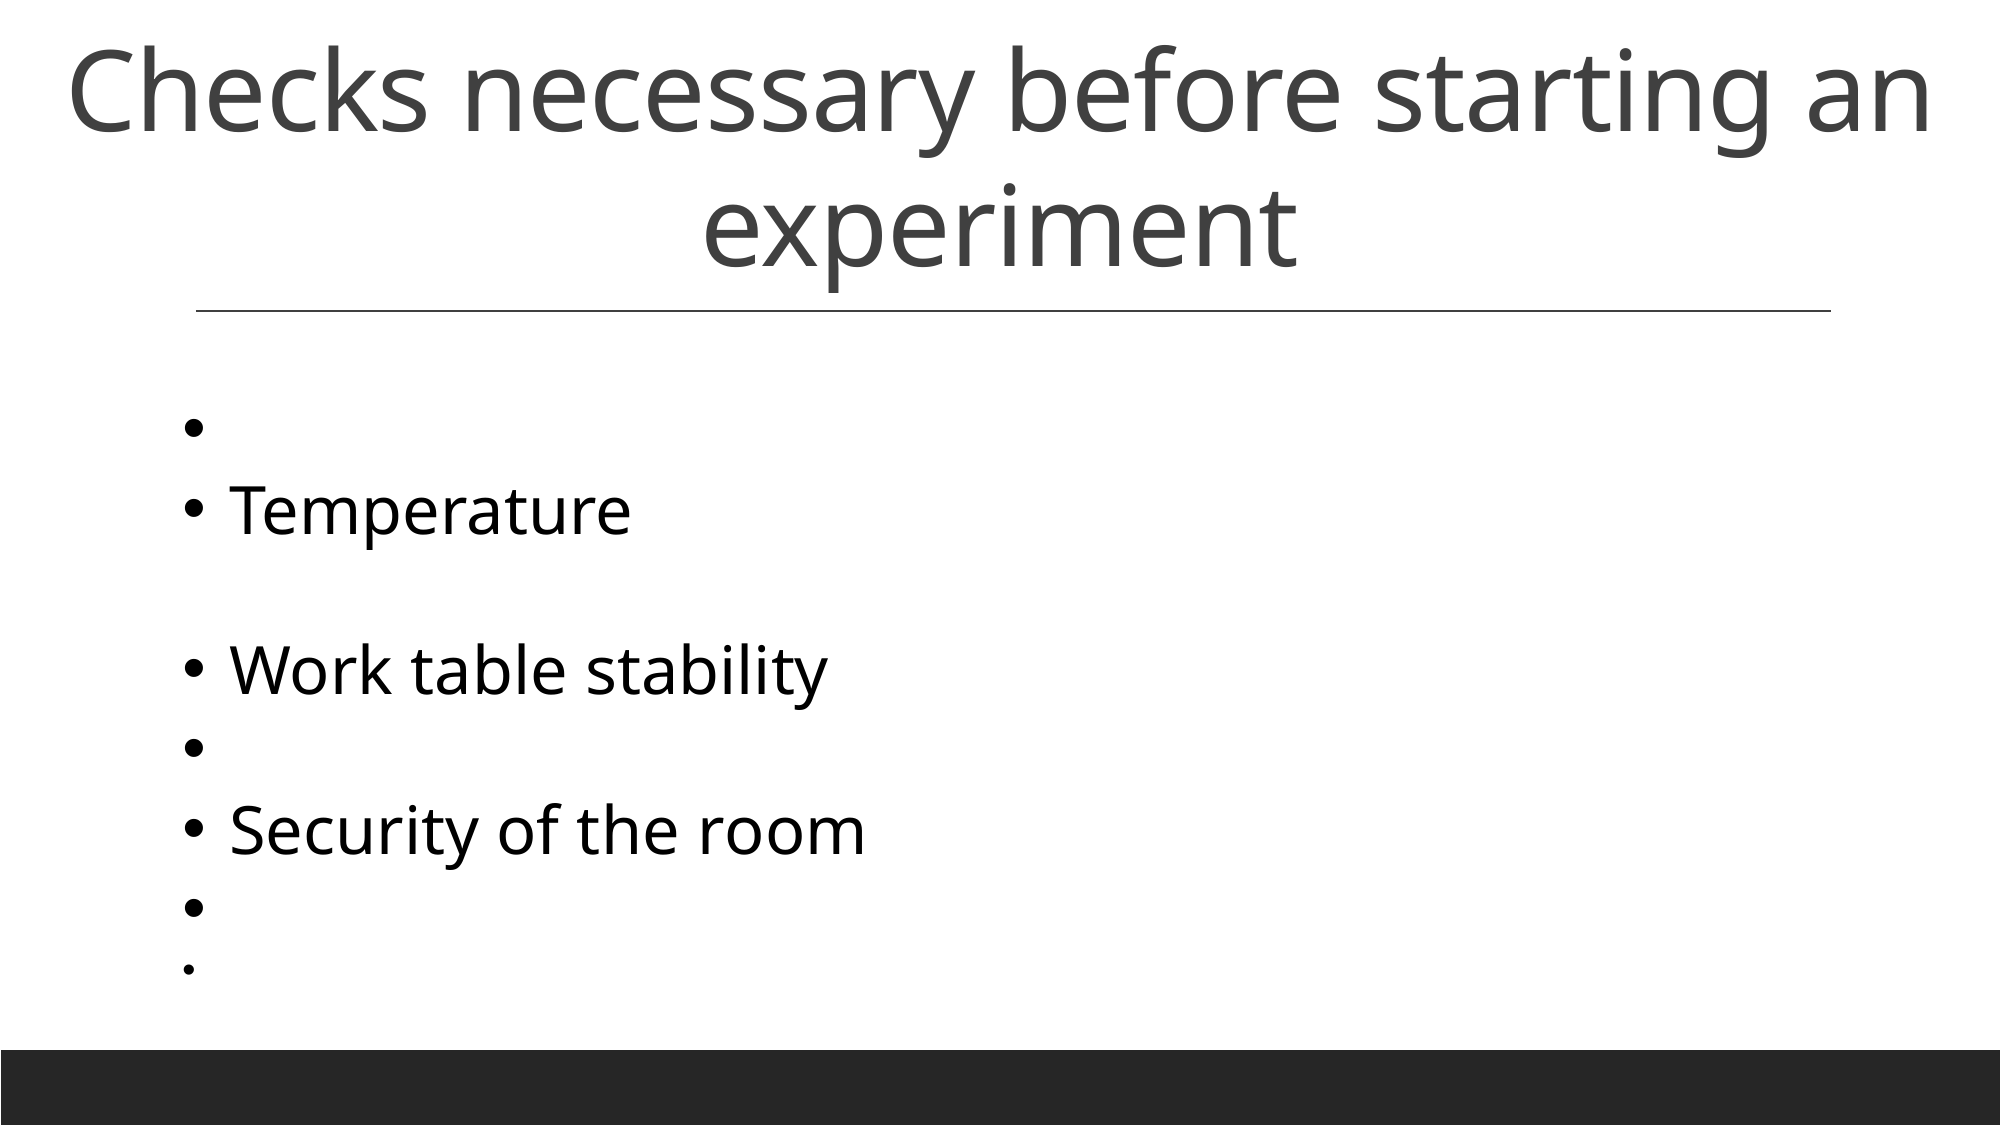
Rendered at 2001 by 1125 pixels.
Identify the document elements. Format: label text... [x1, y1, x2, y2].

text_box Temperature Work table stability Security of the room [167, 380, 1833, 1007]
text_box Checks necessary before starting an experiment [0, 11, 2000, 300]
